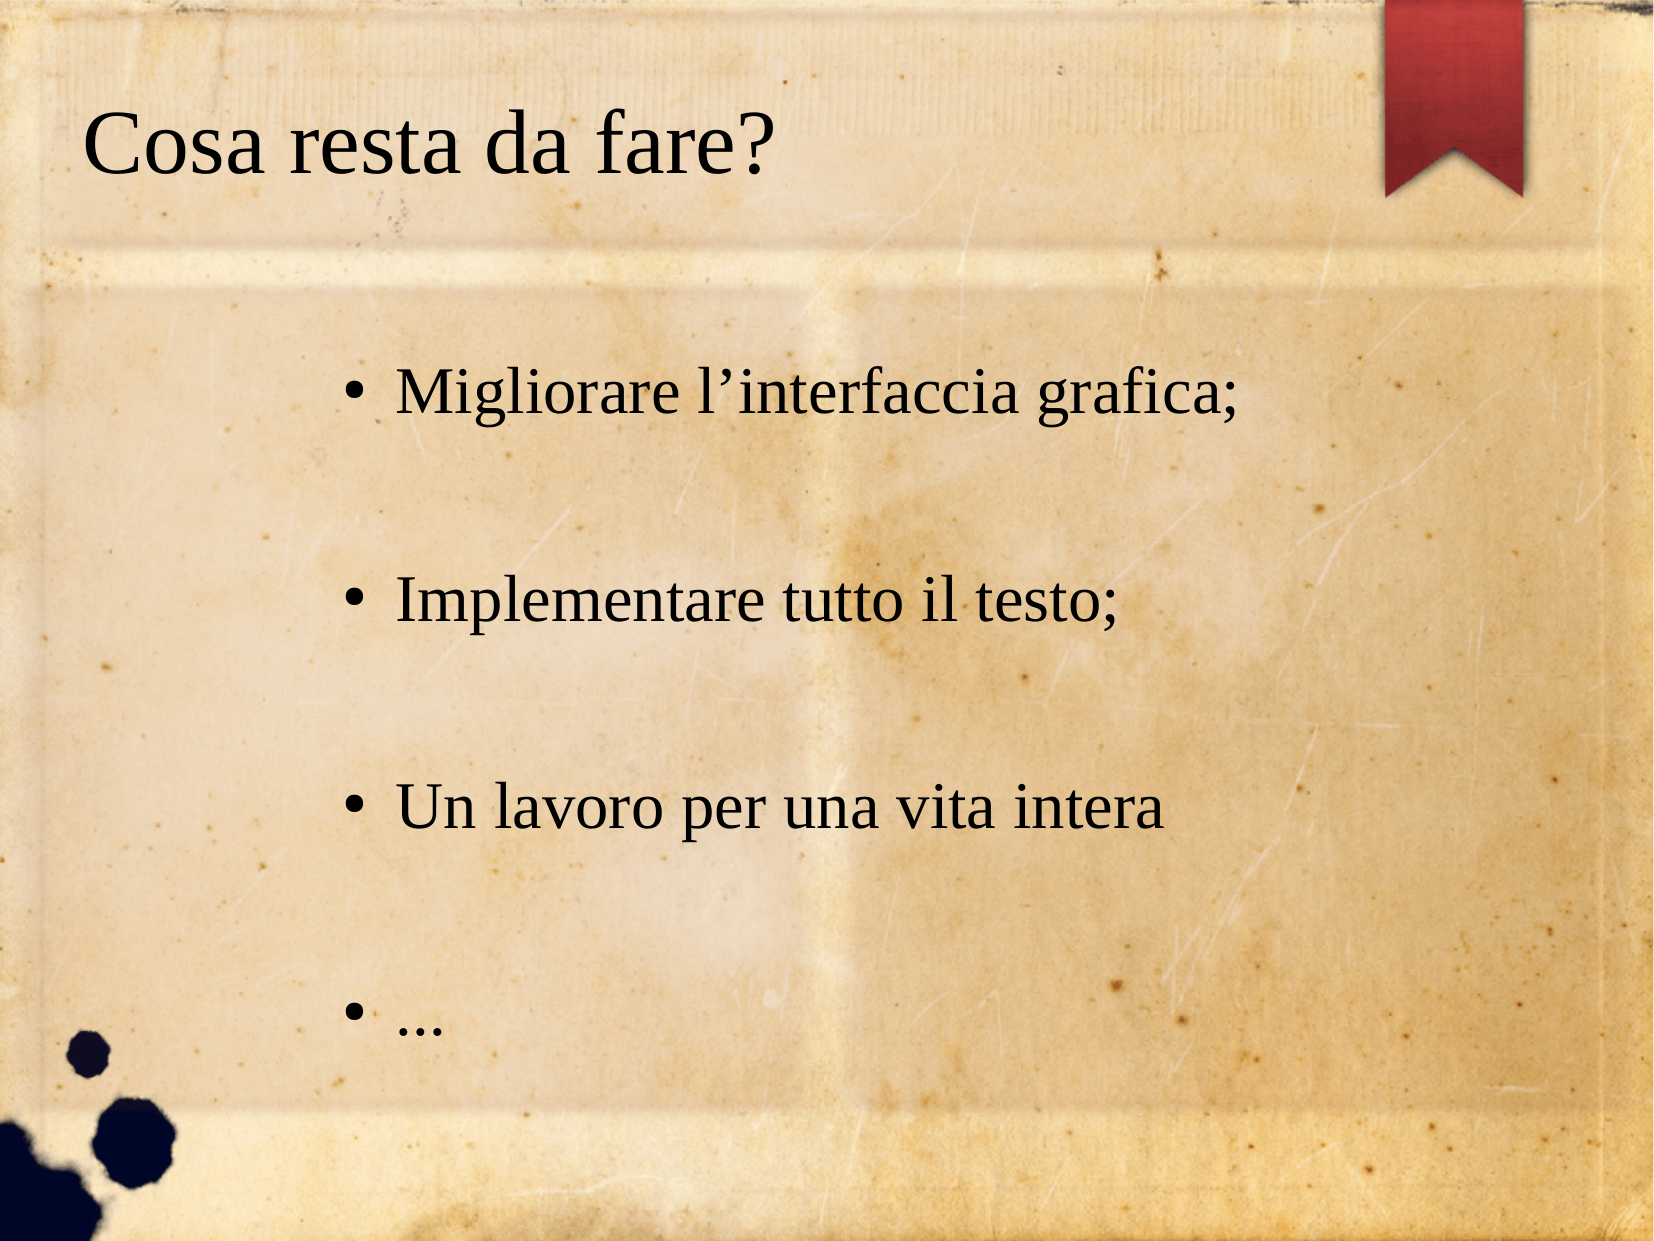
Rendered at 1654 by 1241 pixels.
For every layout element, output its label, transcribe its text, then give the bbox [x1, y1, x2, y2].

list Migliorare l’interfaccia grafica; Implementare tutto il testo; Un lavoro per una vita intera ... [324, 354, 1447, 1074]
title Cosa resta da fare? [82, 49, 1347, 237]
picture [0, 0, 1654, 1241]
